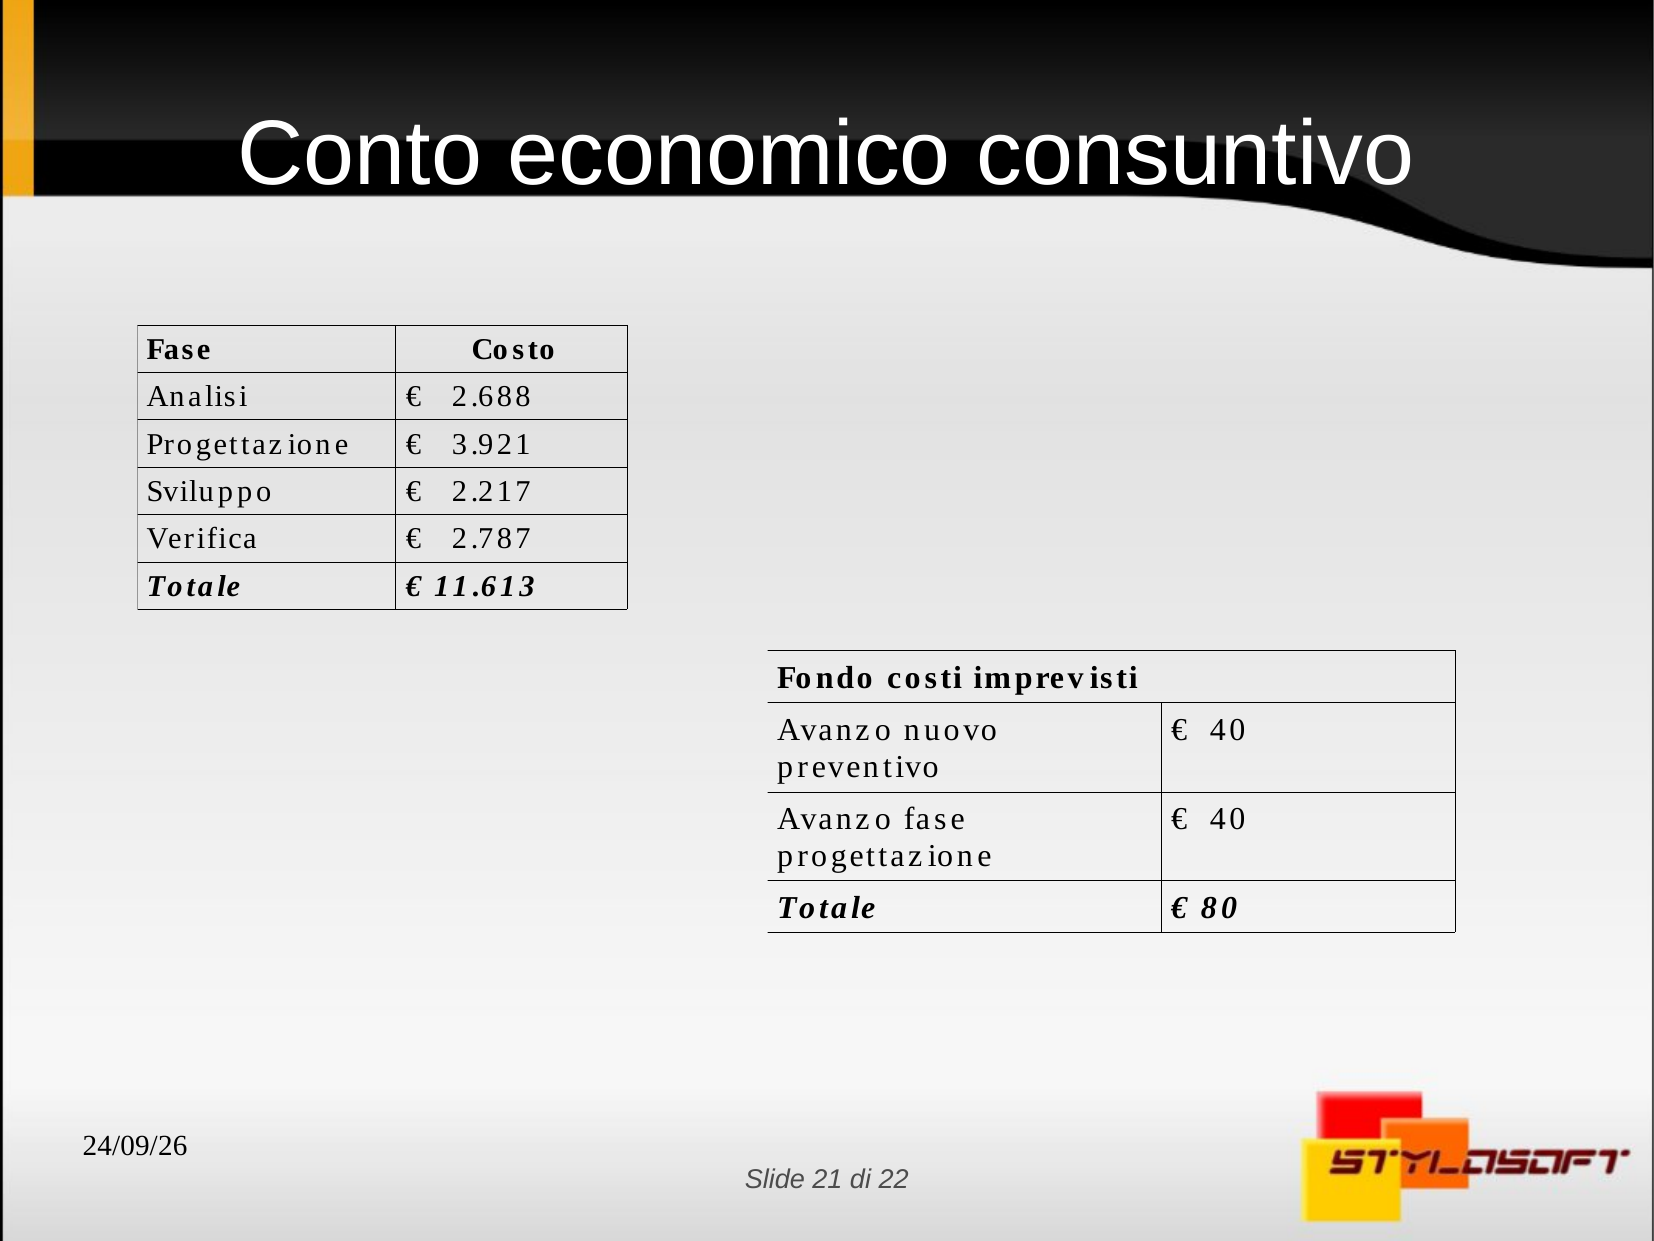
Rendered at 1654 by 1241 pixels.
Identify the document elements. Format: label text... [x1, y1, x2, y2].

chart [137, 324, 1654, 975]
picture [0, 0, 1654, 1156]
title Conto economico consuntivo [82, 56, 1571, 250]
text_box Slide <numero> di 22 [0, 1156, 1654, 1241]
